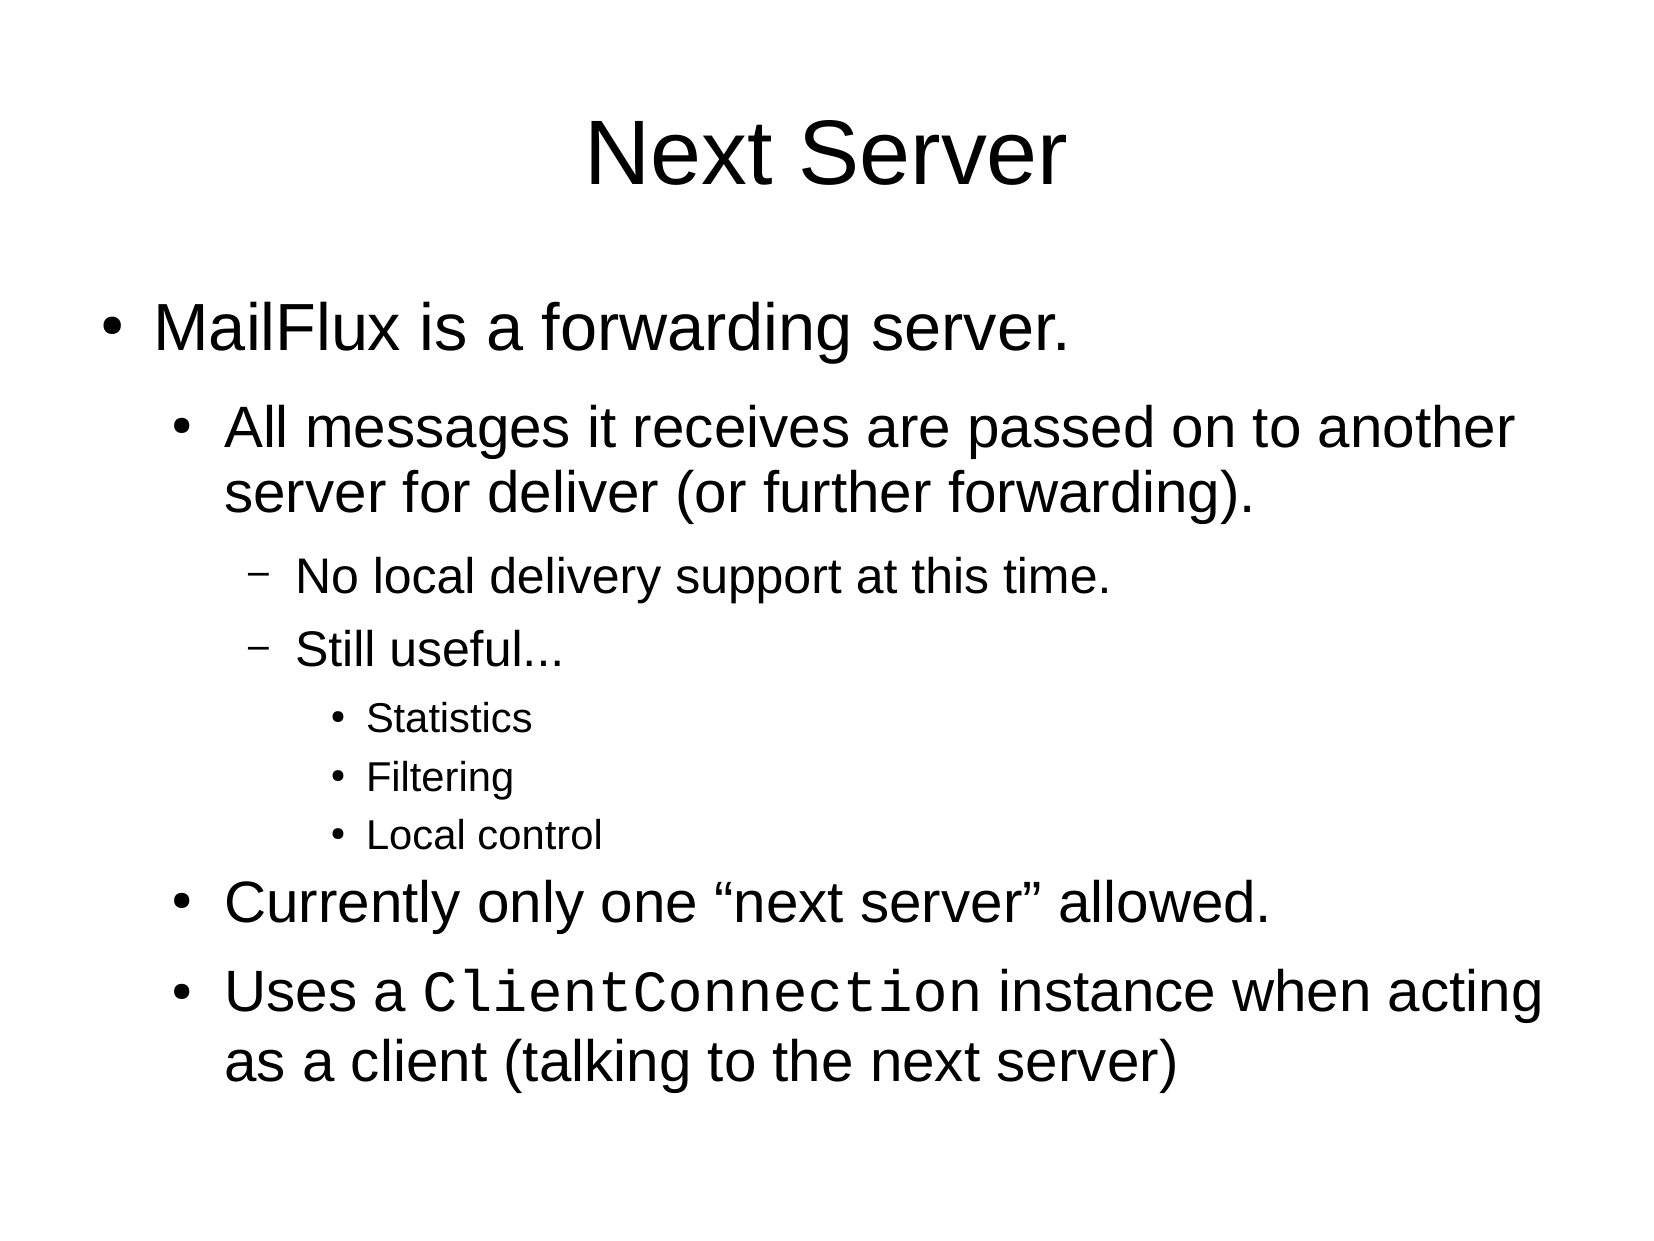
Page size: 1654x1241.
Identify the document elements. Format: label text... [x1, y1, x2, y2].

title Next Server [82, 56, 1571, 250]
list MailFlux is a forwarding server. All messages it receives are passed on to another server for deliver (or further forwarding). No local delivery support at this time. Still useful... Statistics Filtering Local control Currently only one “next server” allowed. Uses a ClientConnection instance when acting as a client (talking to the next server) [82, 290, 1571, 1094]
